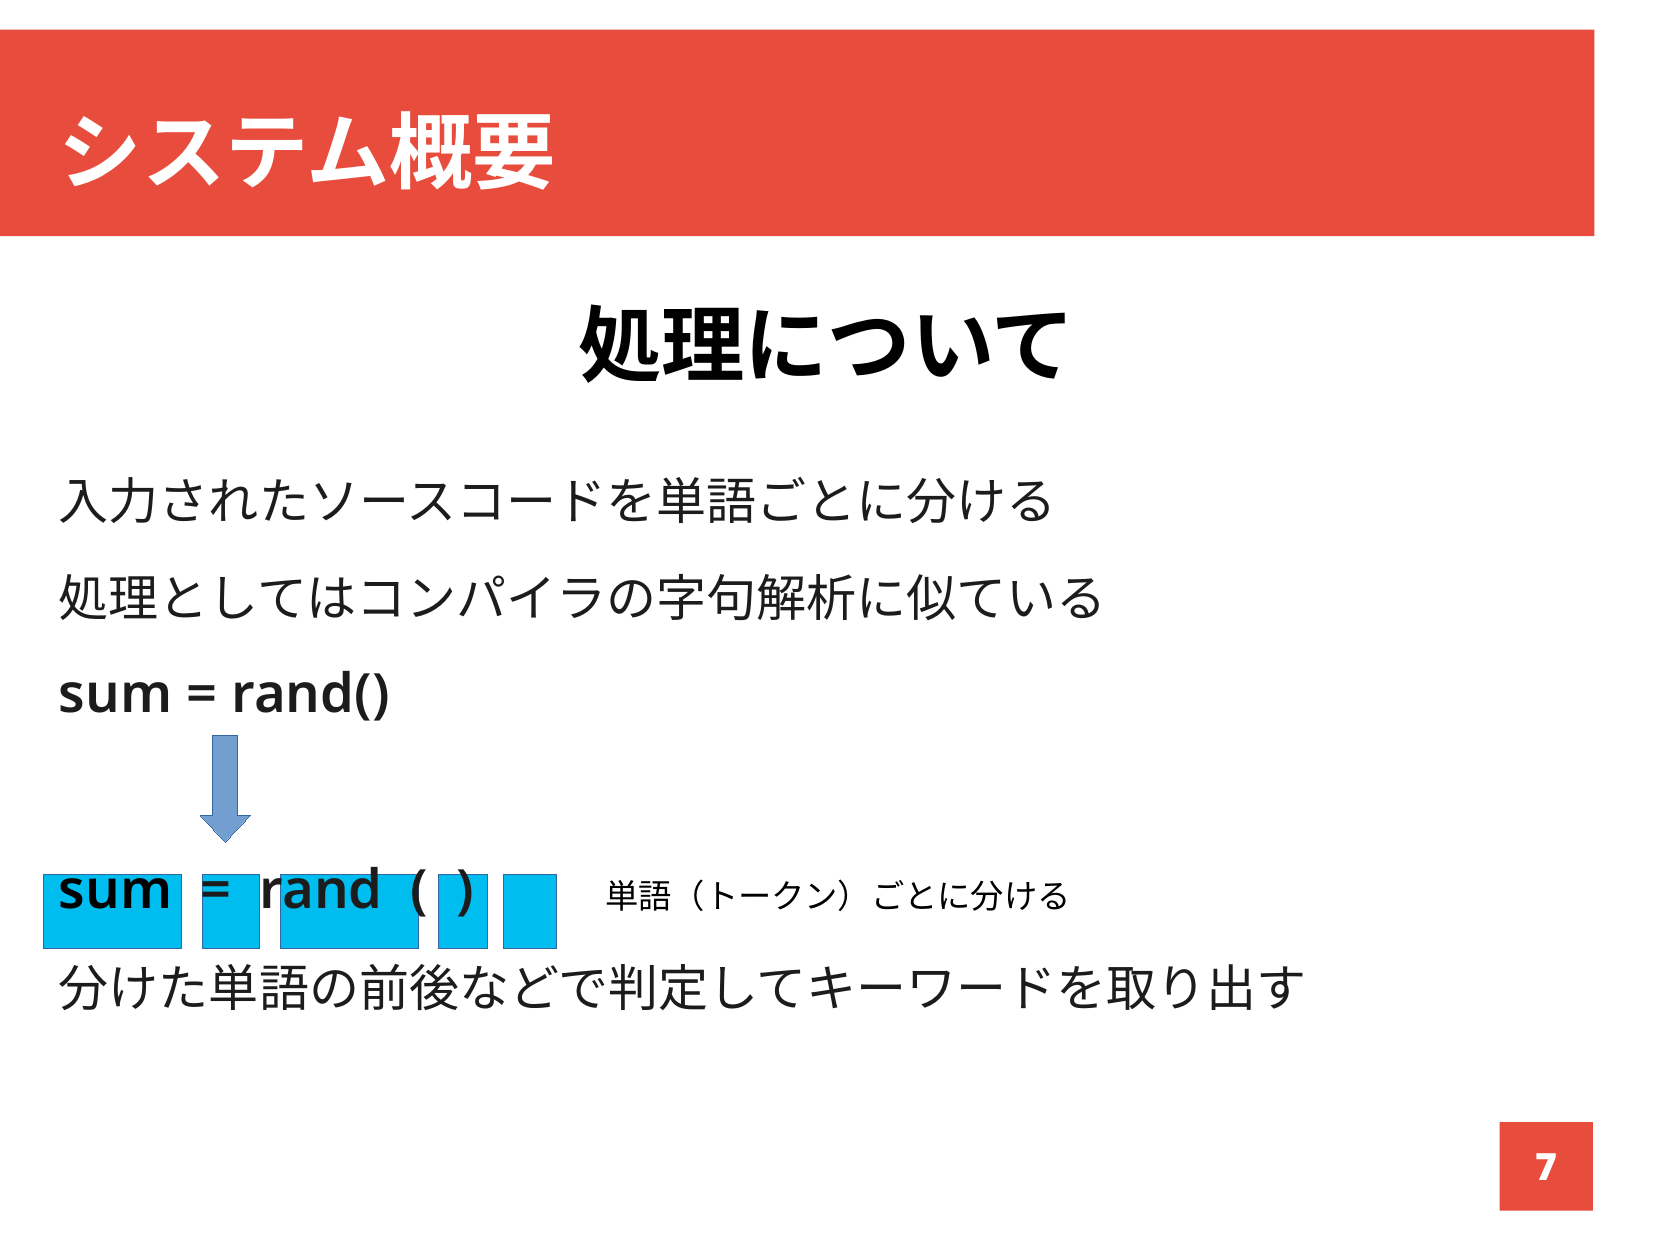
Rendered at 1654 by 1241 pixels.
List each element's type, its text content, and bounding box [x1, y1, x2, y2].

text_box [200, 735, 251, 843]
text_box 処理について [322, 271, 1332, 412]
text_box 単語（トークン）ごとに分ける [590, 862, 1101, 928]
list 入力されたソースコードを単語ごとに分ける 処理としてはコンパイラの字句解析に似ている sum = rand() sum = rand ( ) 分けた単語の前後などで判定してキーワードを取り出す [59, 324, 1565, 1093]
text_box [43, 874, 59, 949]
title システム概要 [59, 59, 1595, 207]
